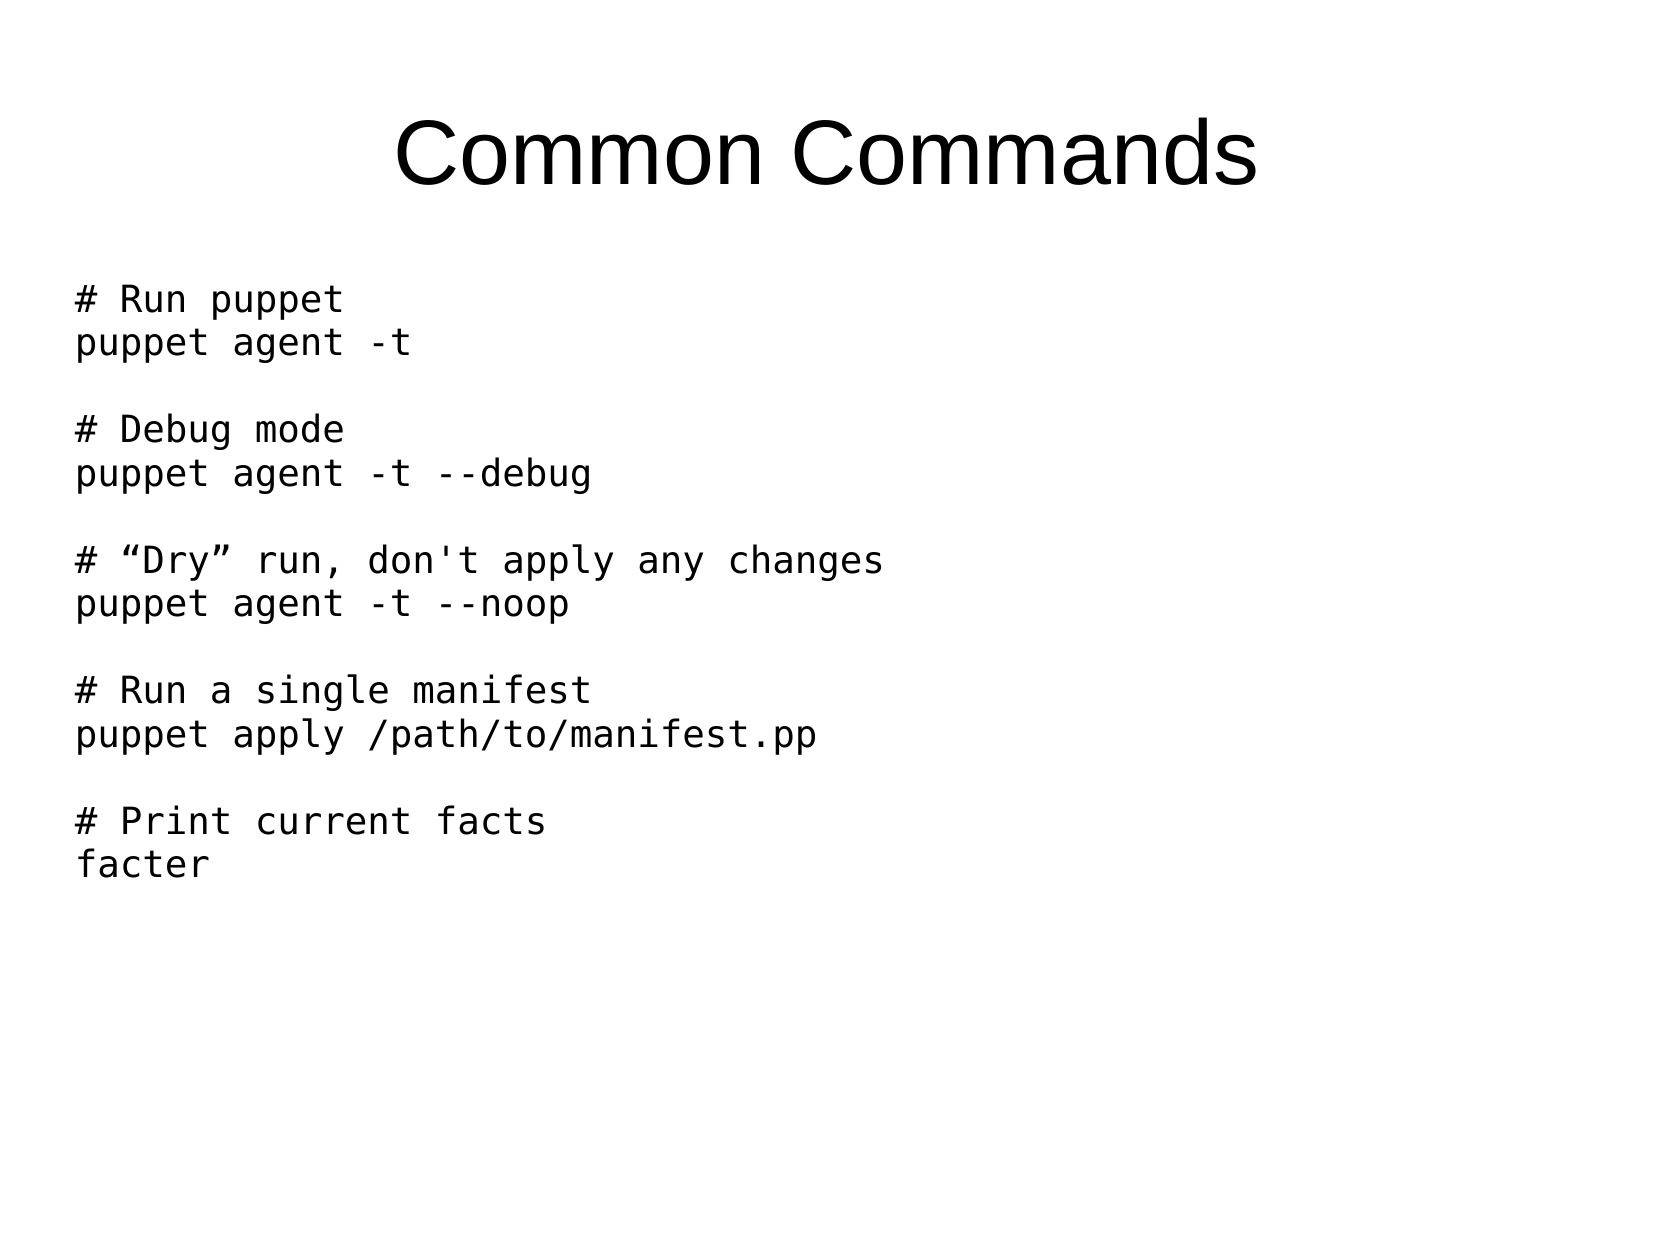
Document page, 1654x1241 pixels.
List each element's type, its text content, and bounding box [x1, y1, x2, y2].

title Common Commands [82, 49, 1571, 257]
text_box # Run puppet puppet agent -t # Debug mode puppet agent -t --debug # “Dry” run, don't apply any changes puppet agent -t --noop # Run a single manifest puppet apply /path/to/manifest.pp # Print current facts facter [60, 270, 1591, 1171]
